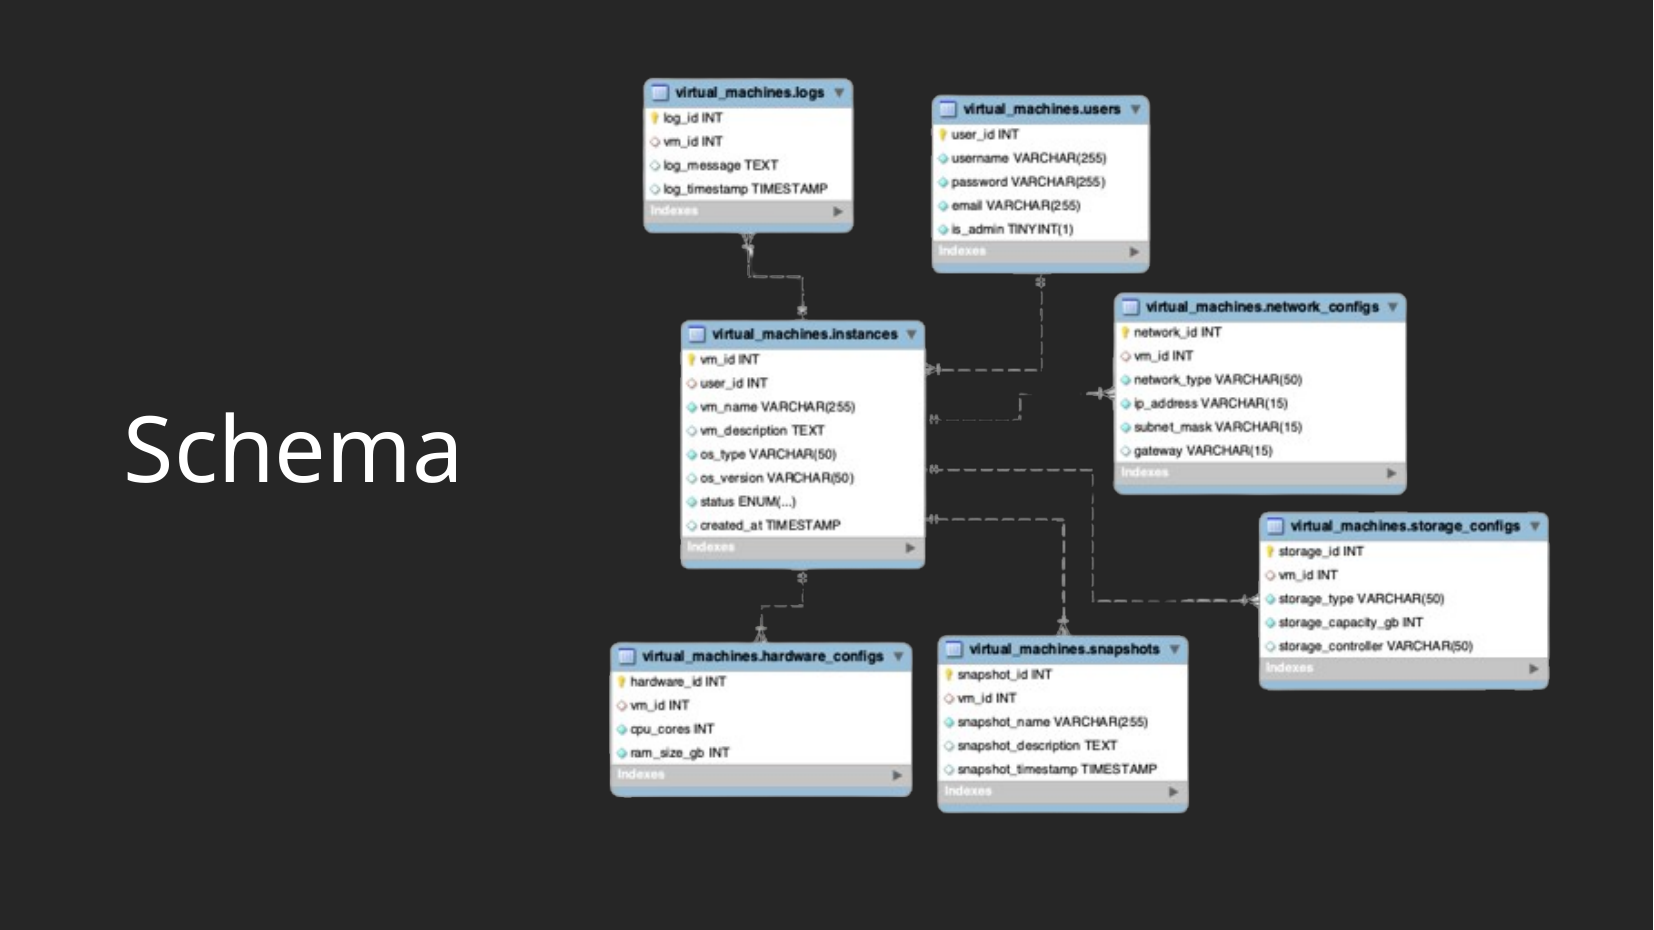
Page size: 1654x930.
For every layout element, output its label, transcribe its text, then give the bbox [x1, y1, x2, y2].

picture [599, 67, 1653, 825]
title Schema [37, 369, 551, 525]
